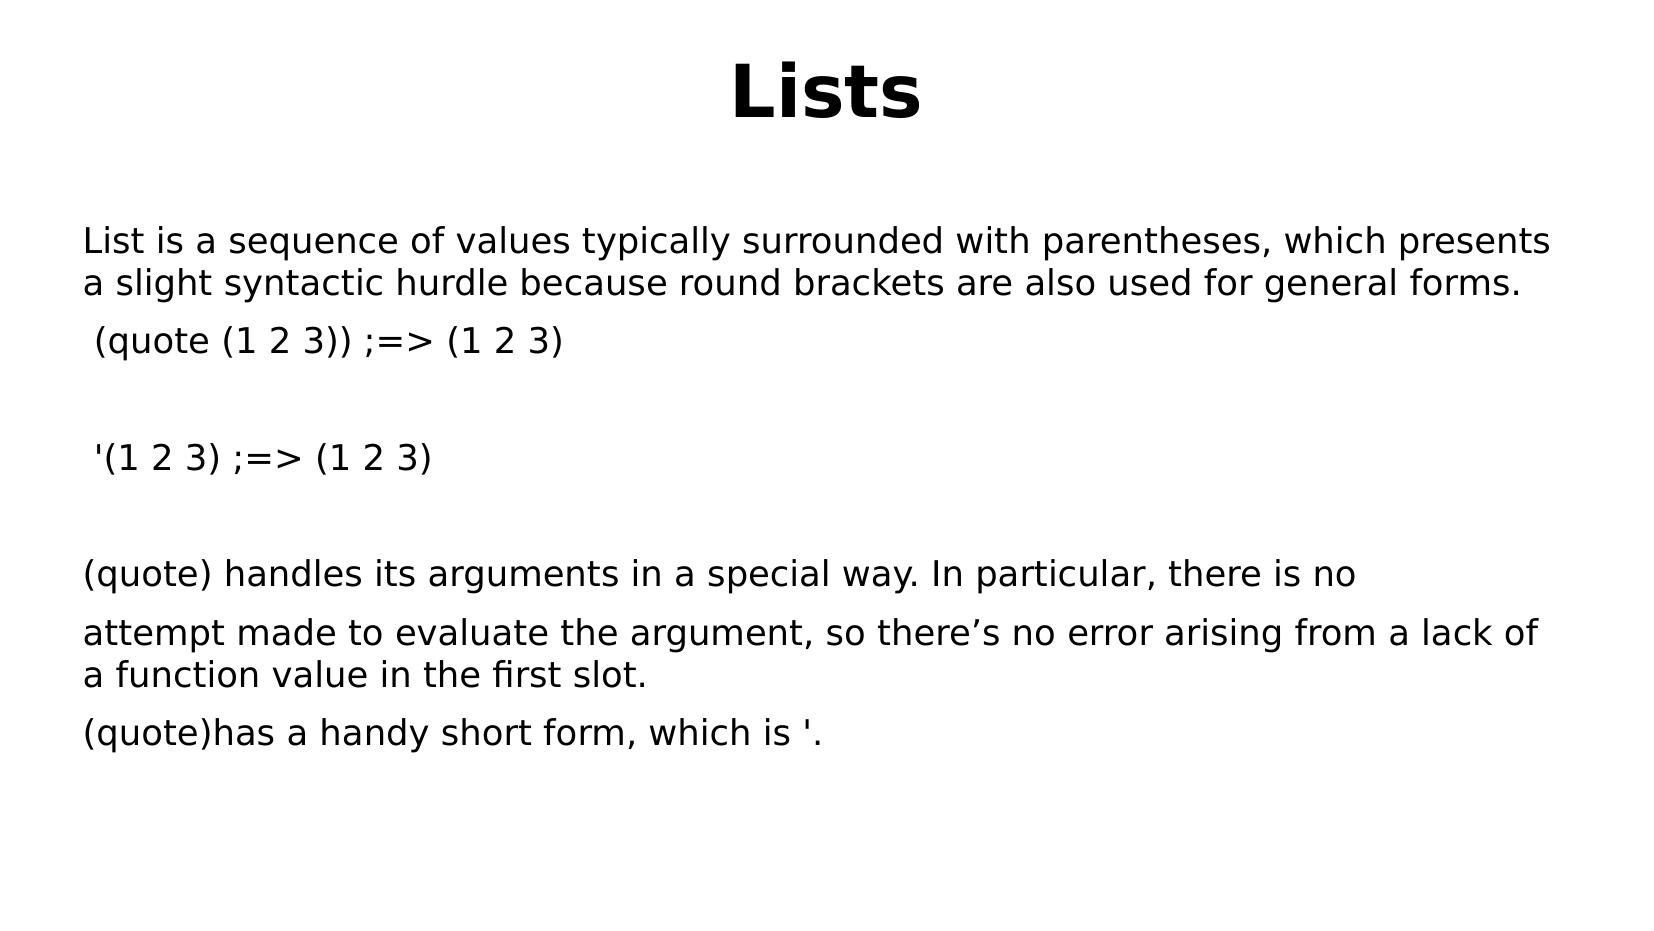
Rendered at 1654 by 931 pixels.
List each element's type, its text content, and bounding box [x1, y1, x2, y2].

title Lists [82, 37, 1571, 147]
list List is a sequence of values typically surrounded with parentheses, which presents a slight syntactic hurdle because round brackets are also used for general forms. (quote (1 2 3)) ;=> (1 2 3) '(1 2 3) ;=> (1 2 3) (quote) handles its arguments in a special way. In particular, there is no attempt made to evaluate the argument, so there’s no error arising from a lack of a function value in the first slot. (quote)has a handy short form, which is '. [82, 217, 1571, 758]
